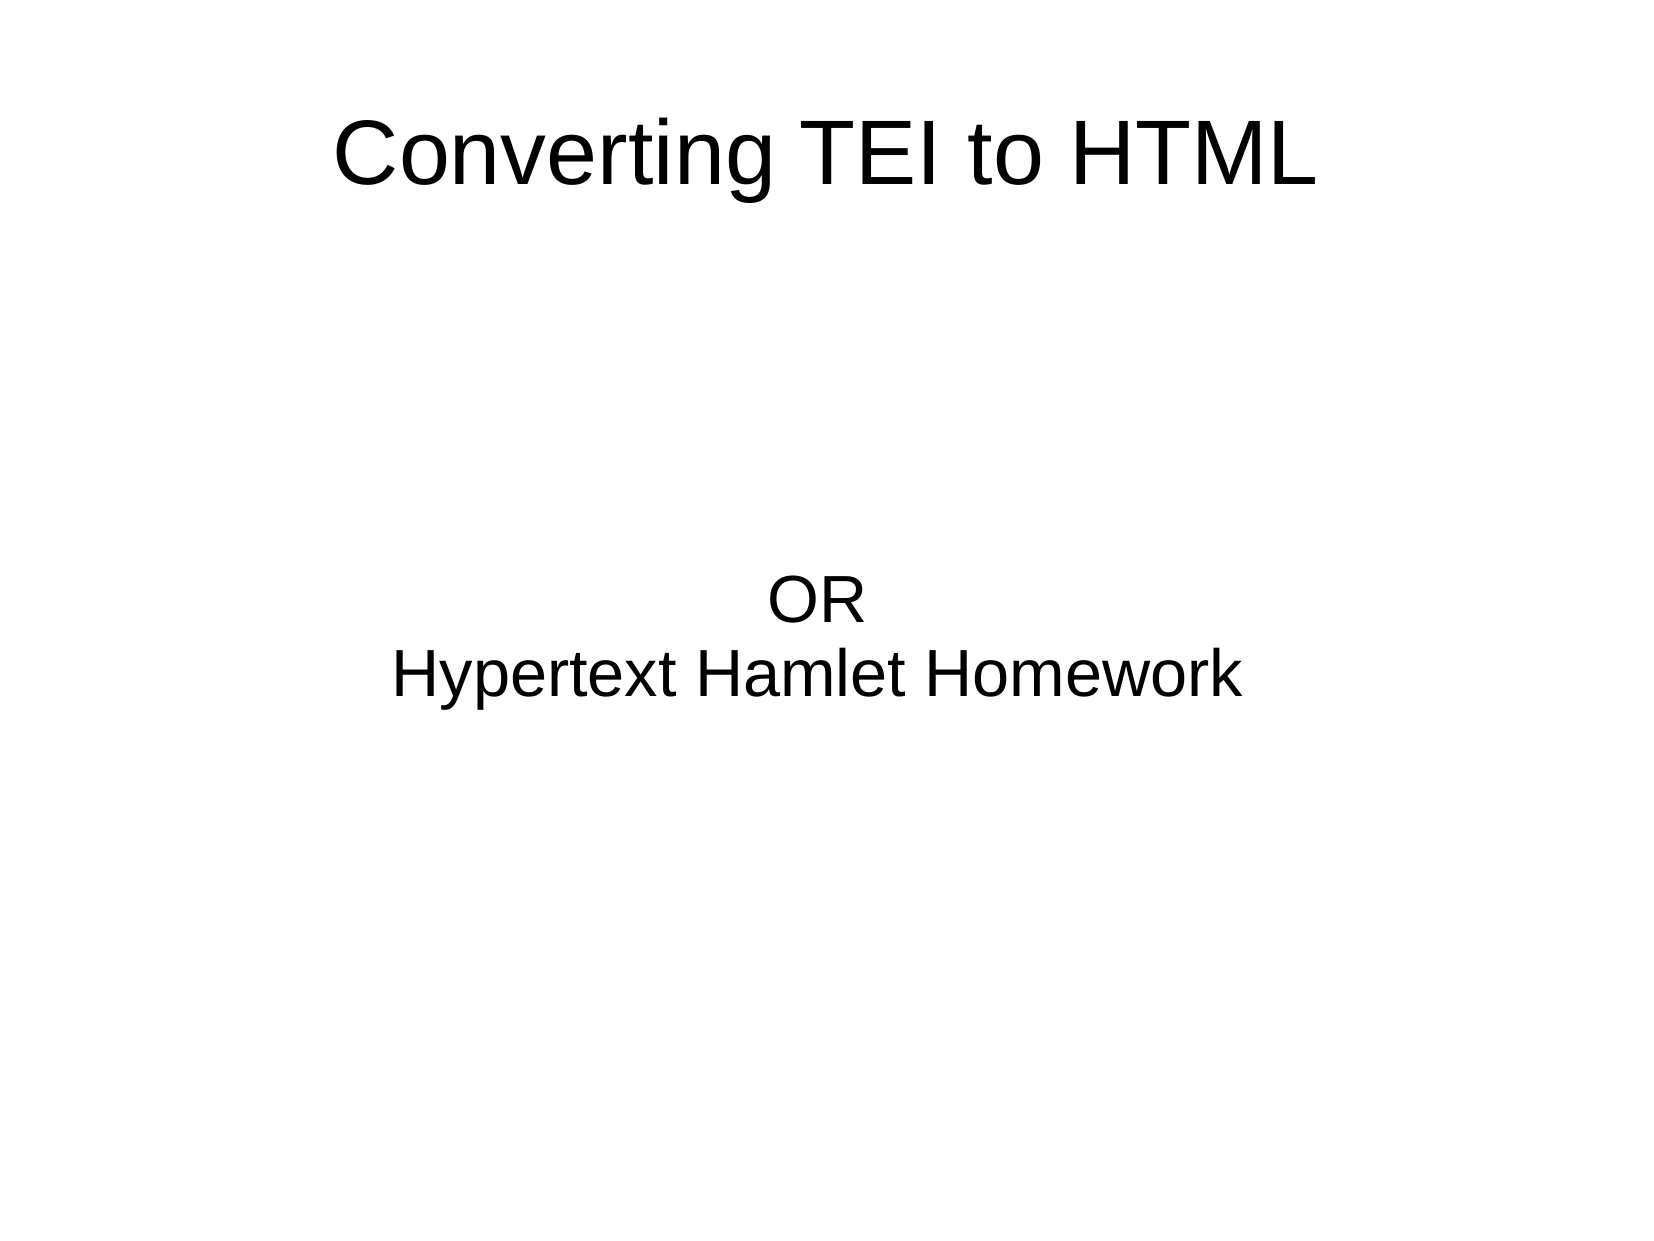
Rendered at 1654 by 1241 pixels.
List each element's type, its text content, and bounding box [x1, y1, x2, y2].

subtitle OR Hypertext Hamlet Homework [73, 276, 1562, 996]
title Converting TEI to HTML [82, 49, 1571, 257]
